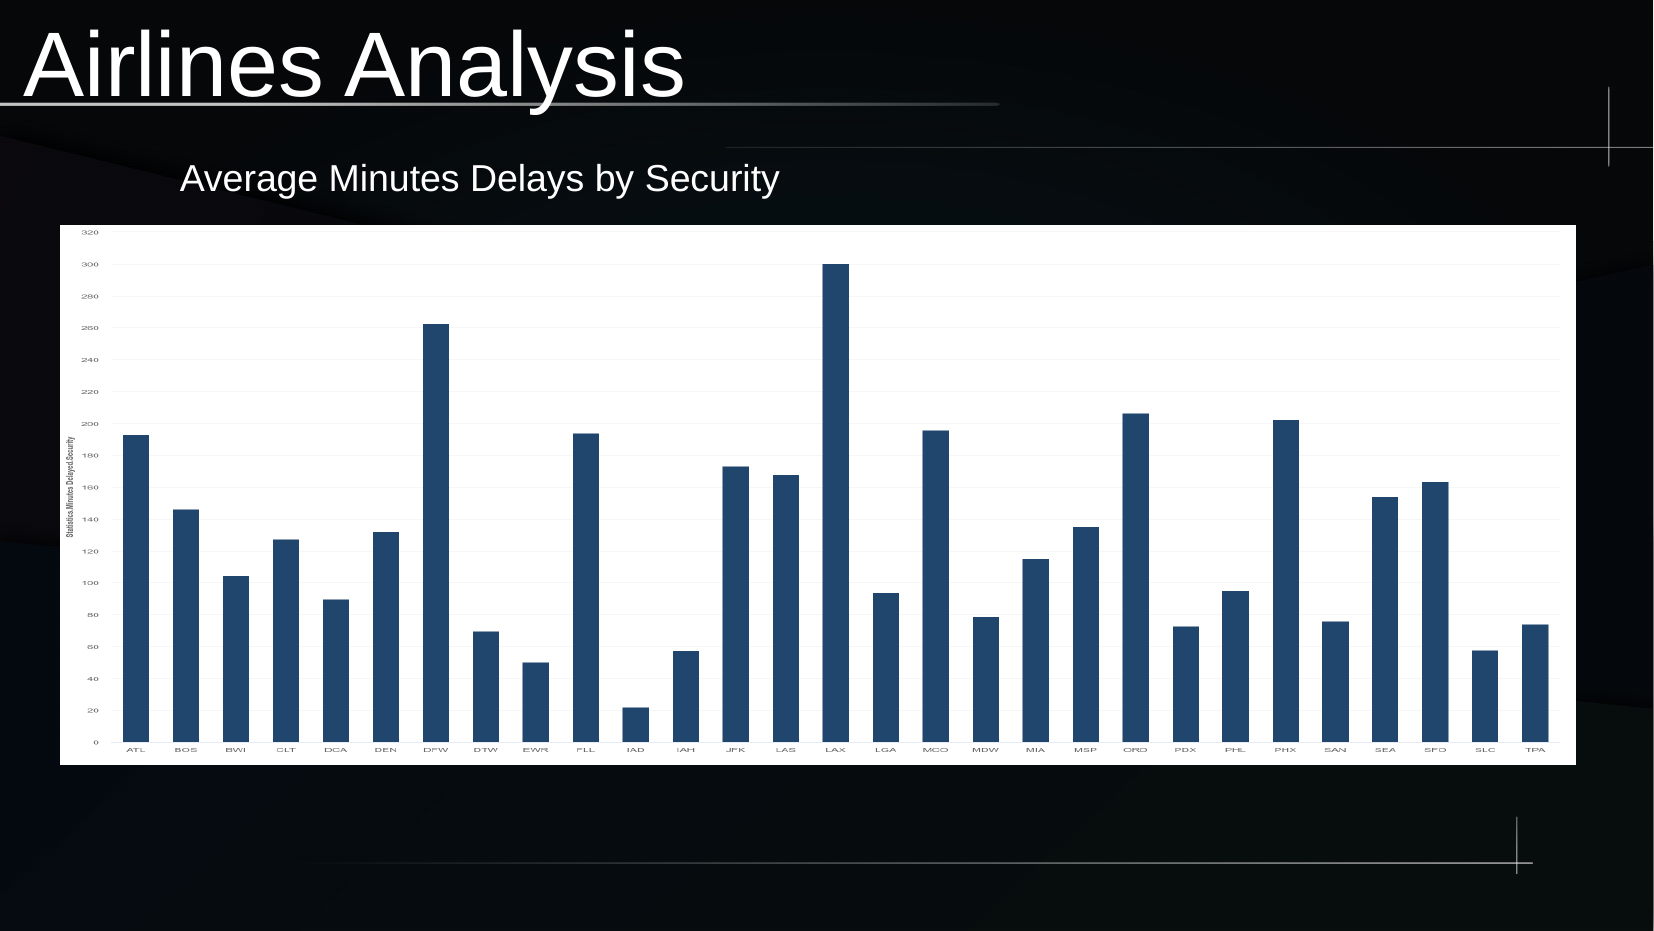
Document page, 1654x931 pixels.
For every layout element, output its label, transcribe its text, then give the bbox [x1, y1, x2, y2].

picture [0, 0, 1654, 931]
title Airlines Analysis [23, 11, 1589, 119]
text_box Average Minutes Delays by Security [165, 150, 826, 207]
